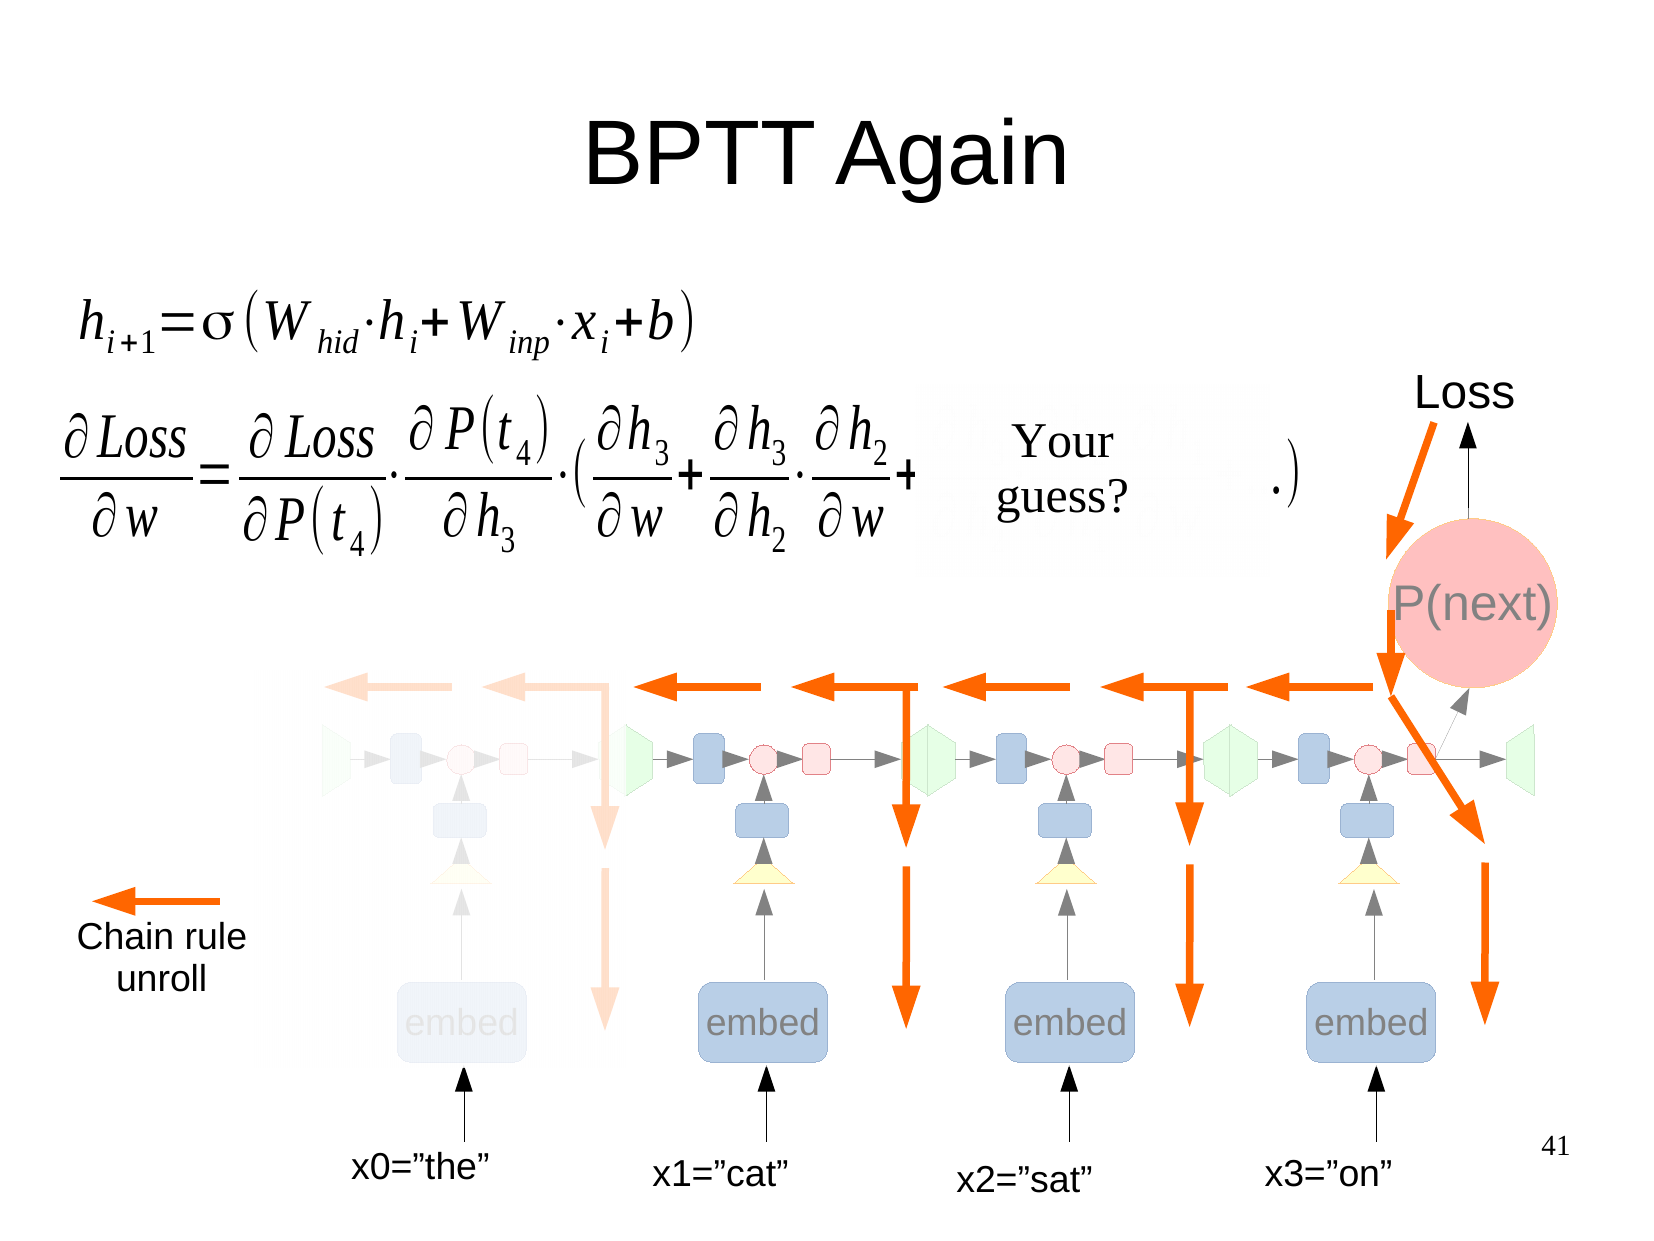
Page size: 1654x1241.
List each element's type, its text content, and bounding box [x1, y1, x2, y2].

chart [1270, 389, 1313, 564]
chart [45, 389, 915, 564]
text_box Your guess? [950, 413, 1175, 525]
title BPTT Again [82, 49, 1571, 257]
text_box x1=”cat” [637, 1144, 847, 1202]
text_box Chain rule unroll [61, 908, 252, 1007]
text_box x2=”sat” [941, 1150, 1168, 1208]
text_box x3=”on” [1249, 1144, 1464, 1202]
text_box x0=”the” [336, 1138, 546, 1196]
picture [160, 384, 1592, 1068]
text_box Loss [1399, 357, 1531, 447]
chart [65, 285, 711, 361]
